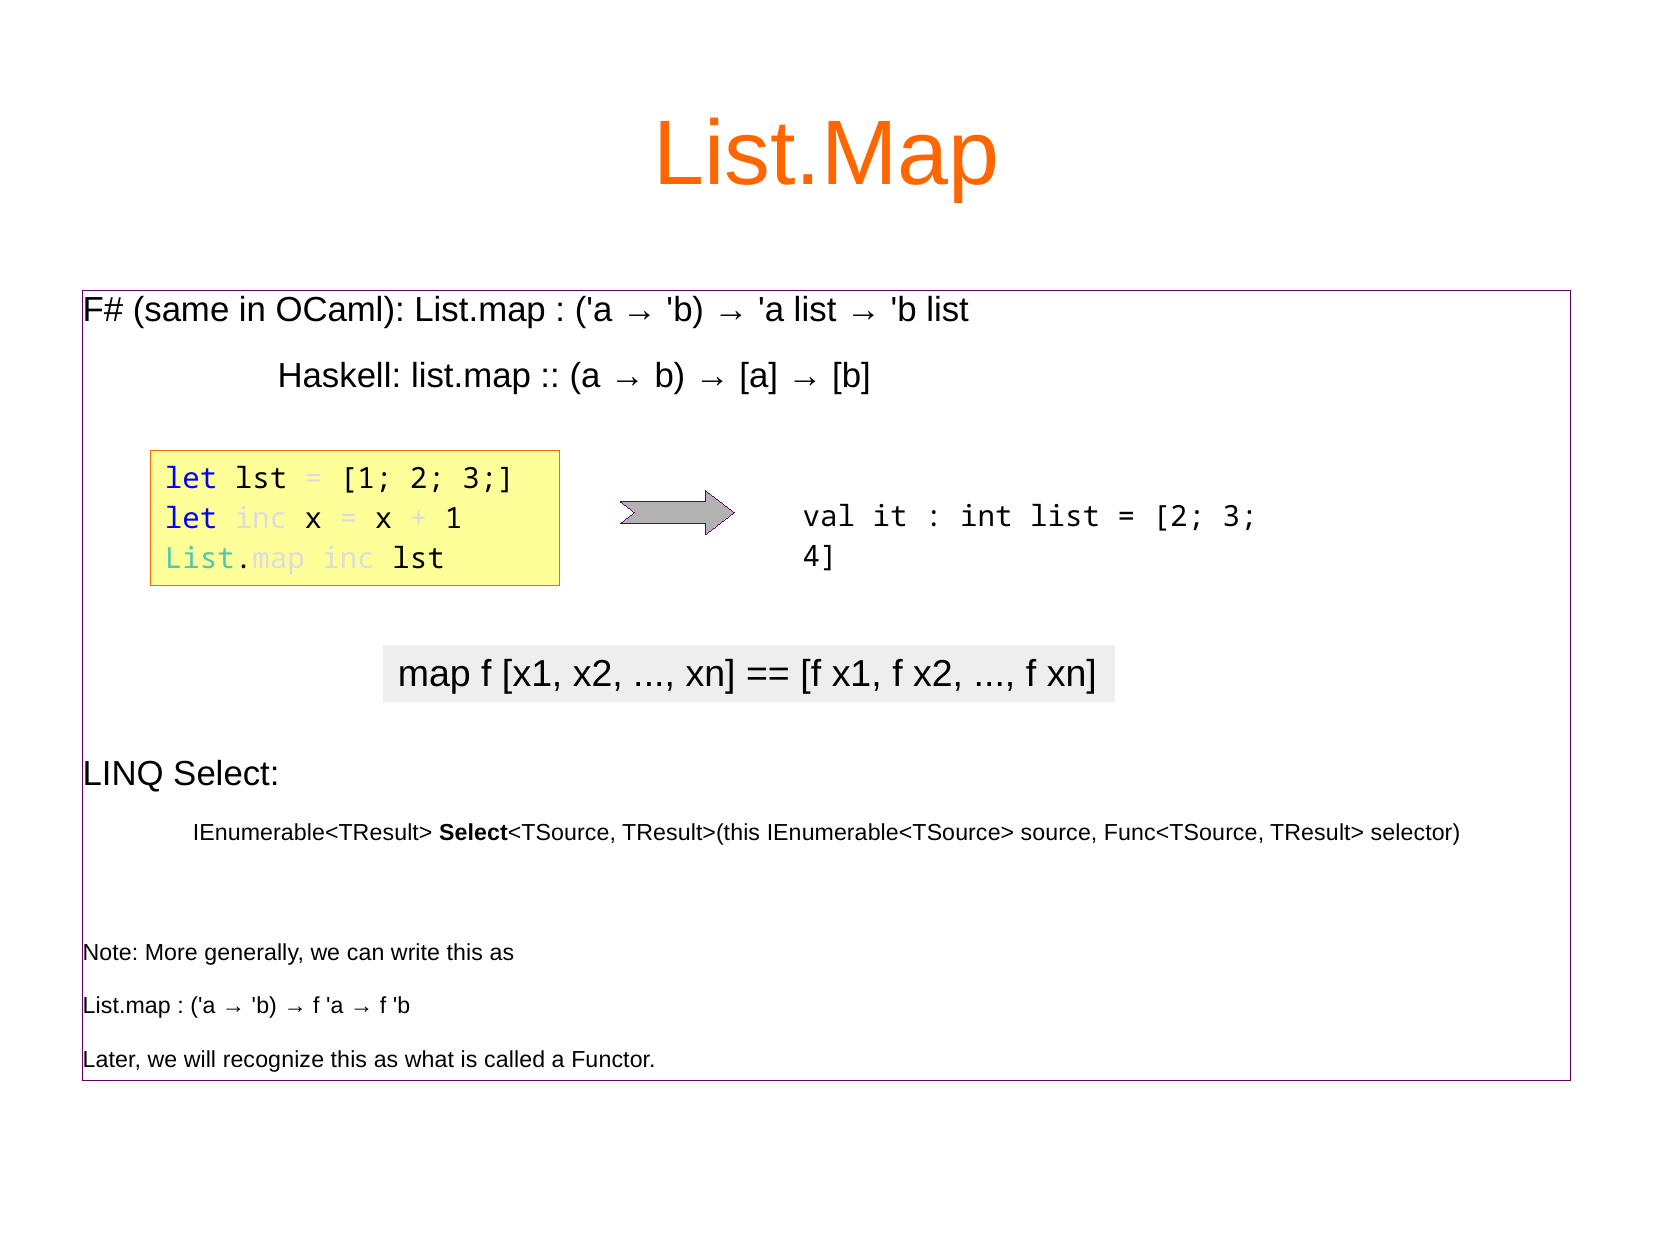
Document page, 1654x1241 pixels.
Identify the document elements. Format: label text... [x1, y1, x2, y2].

title List.Map [82, 49, 1571, 257]
text_box val it : int list = [2; 3; 4] [787, 488, 1302, 538]
text_box let lst = [1; 2; 3;] let inc x = x + 1 List.map inc lst [150, 450, 560, 586]
list F# (same in OCaml): List.map : ('a → 'b) → 'a list → 'b list Haskell: list.map :: (a → b) → [a] → [b] LINQ Select: IEnumerable<TResult> Select<TSource, TResult>(this IEnumerable<TSource> source, Func<TSource, TResult> selector) Note: More generally, we can write this as List.map : ('a → 'b) → f 'a → f 'b Later, we will recognize this as what is called a Functor. [82, 290, 1571, 1081]
text_box [620, 490, 735, 535]
text_box map f [x1, x2, ..., xn] == [f x1, f x2, ..., f xn] [383, 645, 1116, 703]
